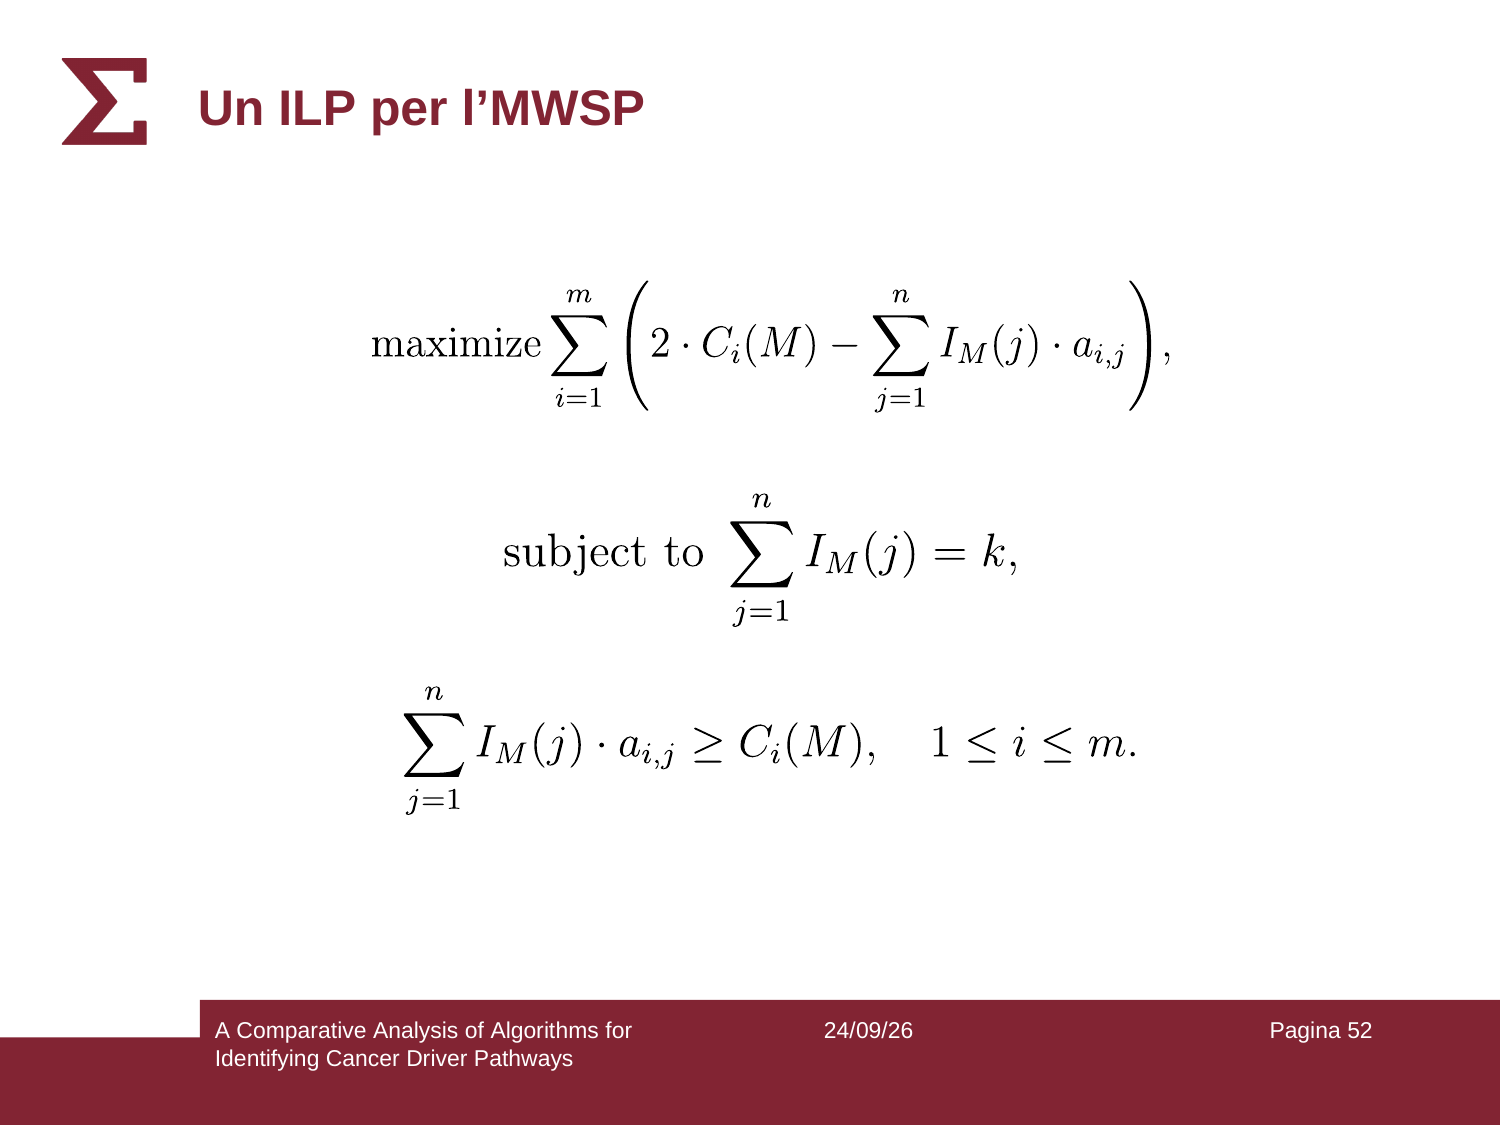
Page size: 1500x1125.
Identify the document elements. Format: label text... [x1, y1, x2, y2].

picture [504, 493, 1016, 627]
picture [372, 280, 1170, 413]
text_box A Comparative Analysis of Algorithms for Identifying Cancer Driver Pathways [199, 1008, 676, 1084]
picture [403, 686, 1135, 815]
title Un ILP per l’MWSP [183, 67, 1400, 150]
text_box Pagina <number> [1074, 1008, 1388, 1084]
picture [60, 58, 148, 145]
text_box 22/10/24 [712, 1008, 1026, 1084]
